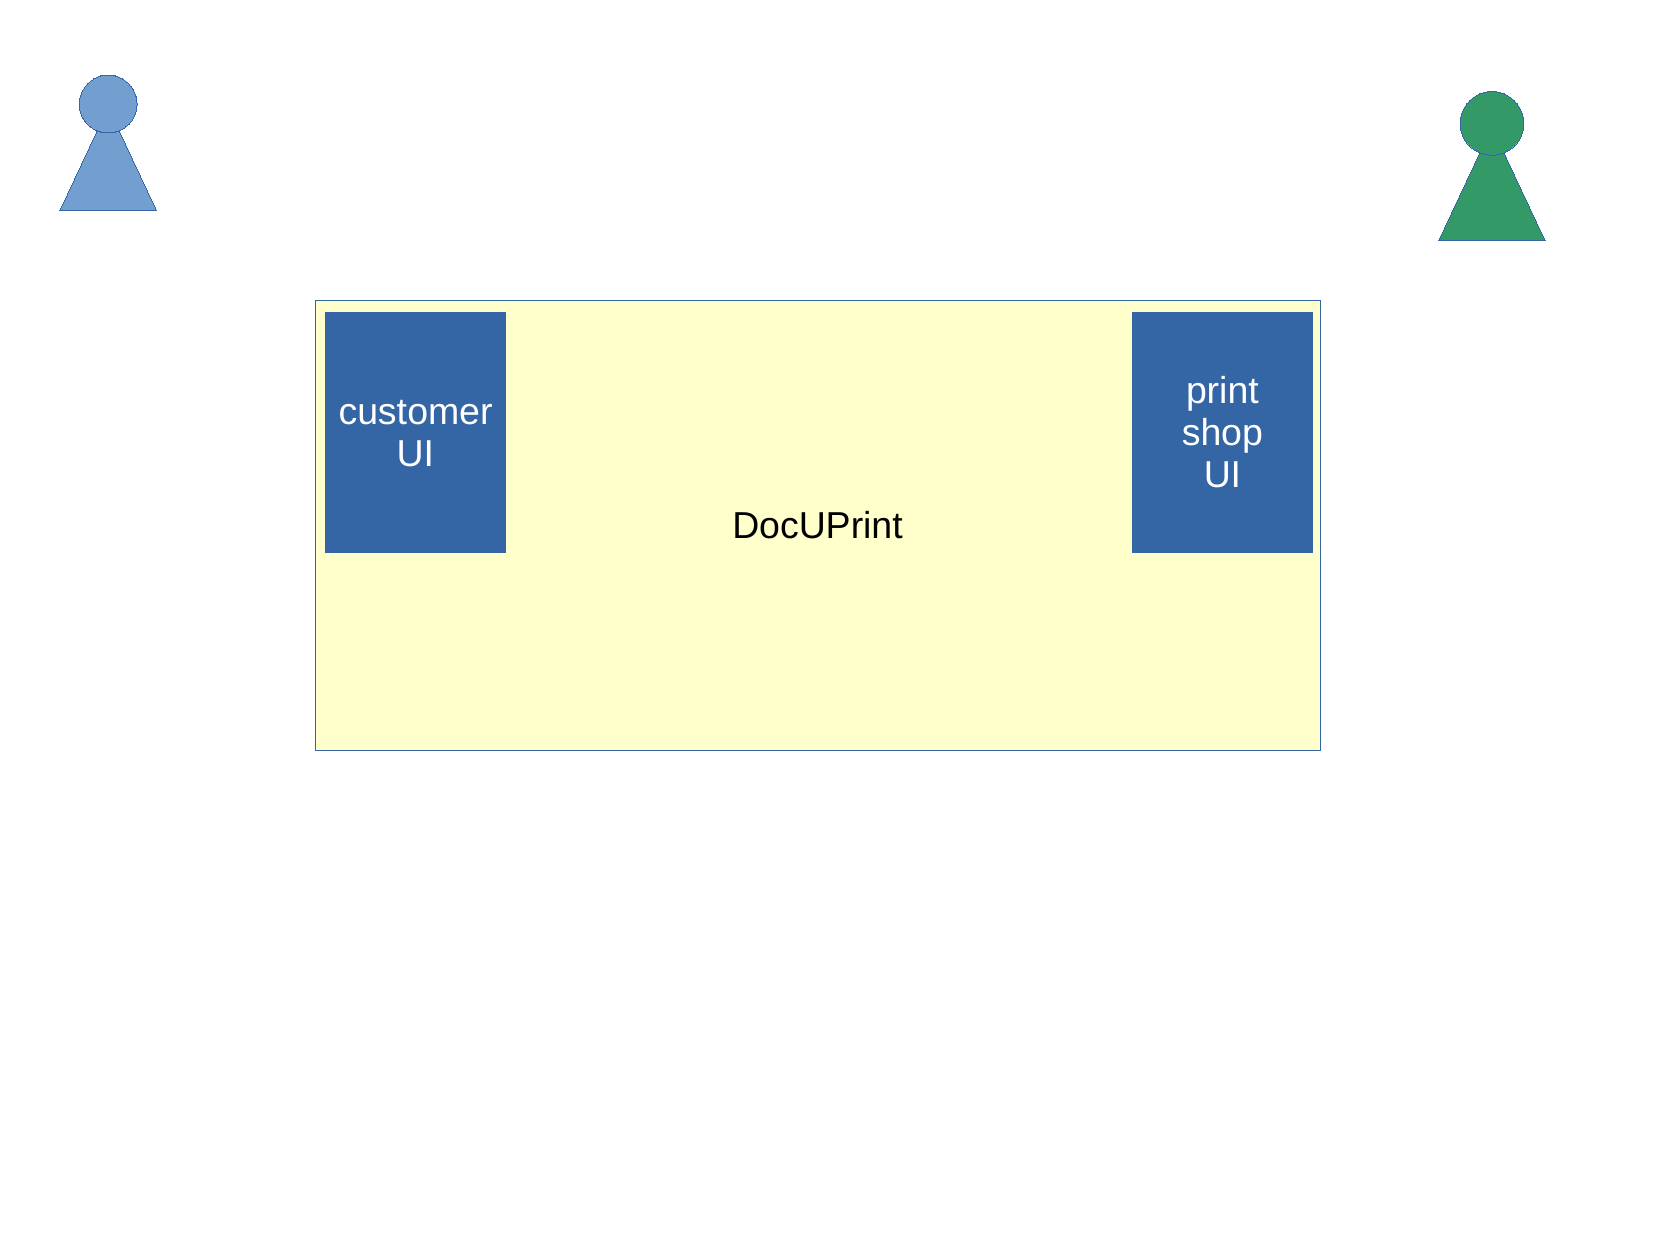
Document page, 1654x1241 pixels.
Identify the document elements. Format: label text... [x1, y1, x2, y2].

text_box DocUPrint [315, 300, 1321, 751]
text_box [1438, 91, 1546, 241]
text_box [59, 75, 157, 211]
text_box customer UI [325, 312, 506, 553]
text_box print shop UI [1132, 312, 1313, 553]
